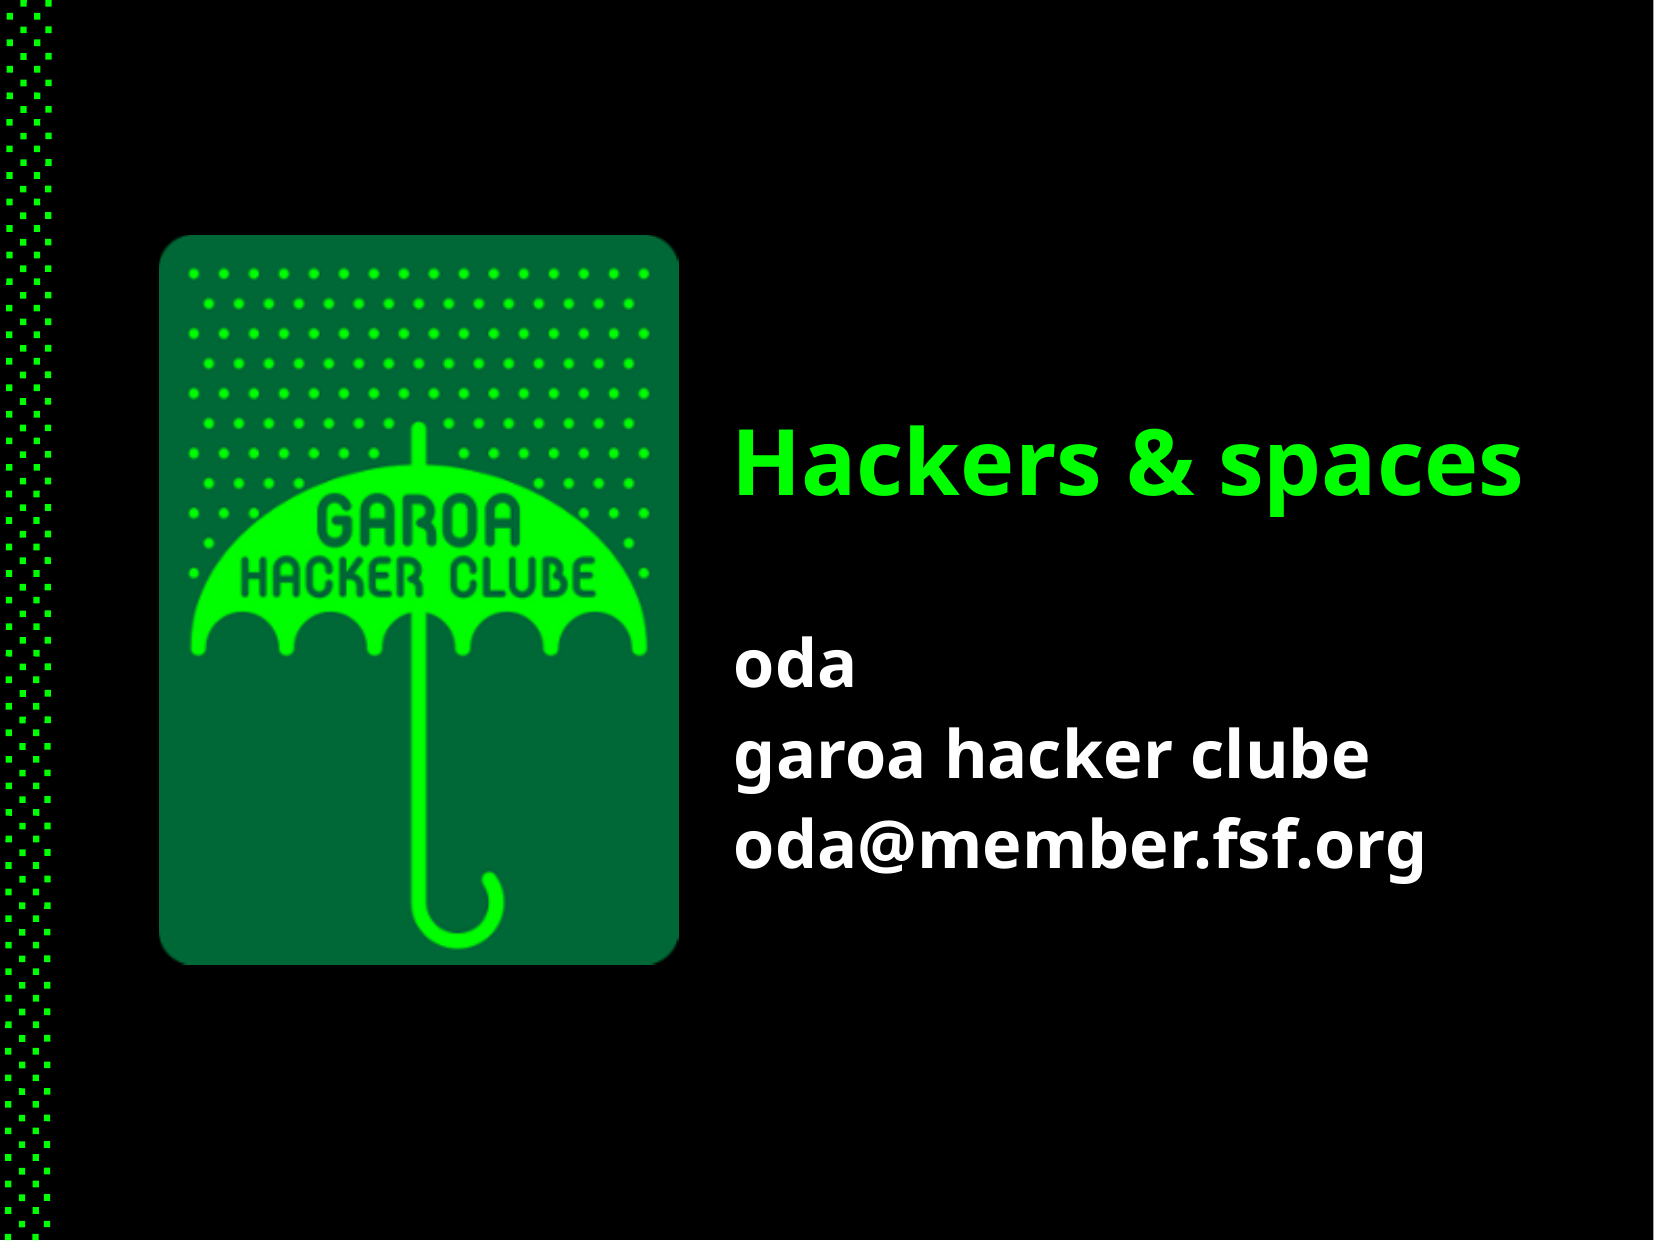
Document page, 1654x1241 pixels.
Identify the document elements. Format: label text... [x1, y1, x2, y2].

subtitle oda garoa hacker clube oda@member.fsf.org [734, 572, 1630, 932]
title Hackers & spaces [731, 356, 1613, 564]
picture [159, 235, 679, 966]
